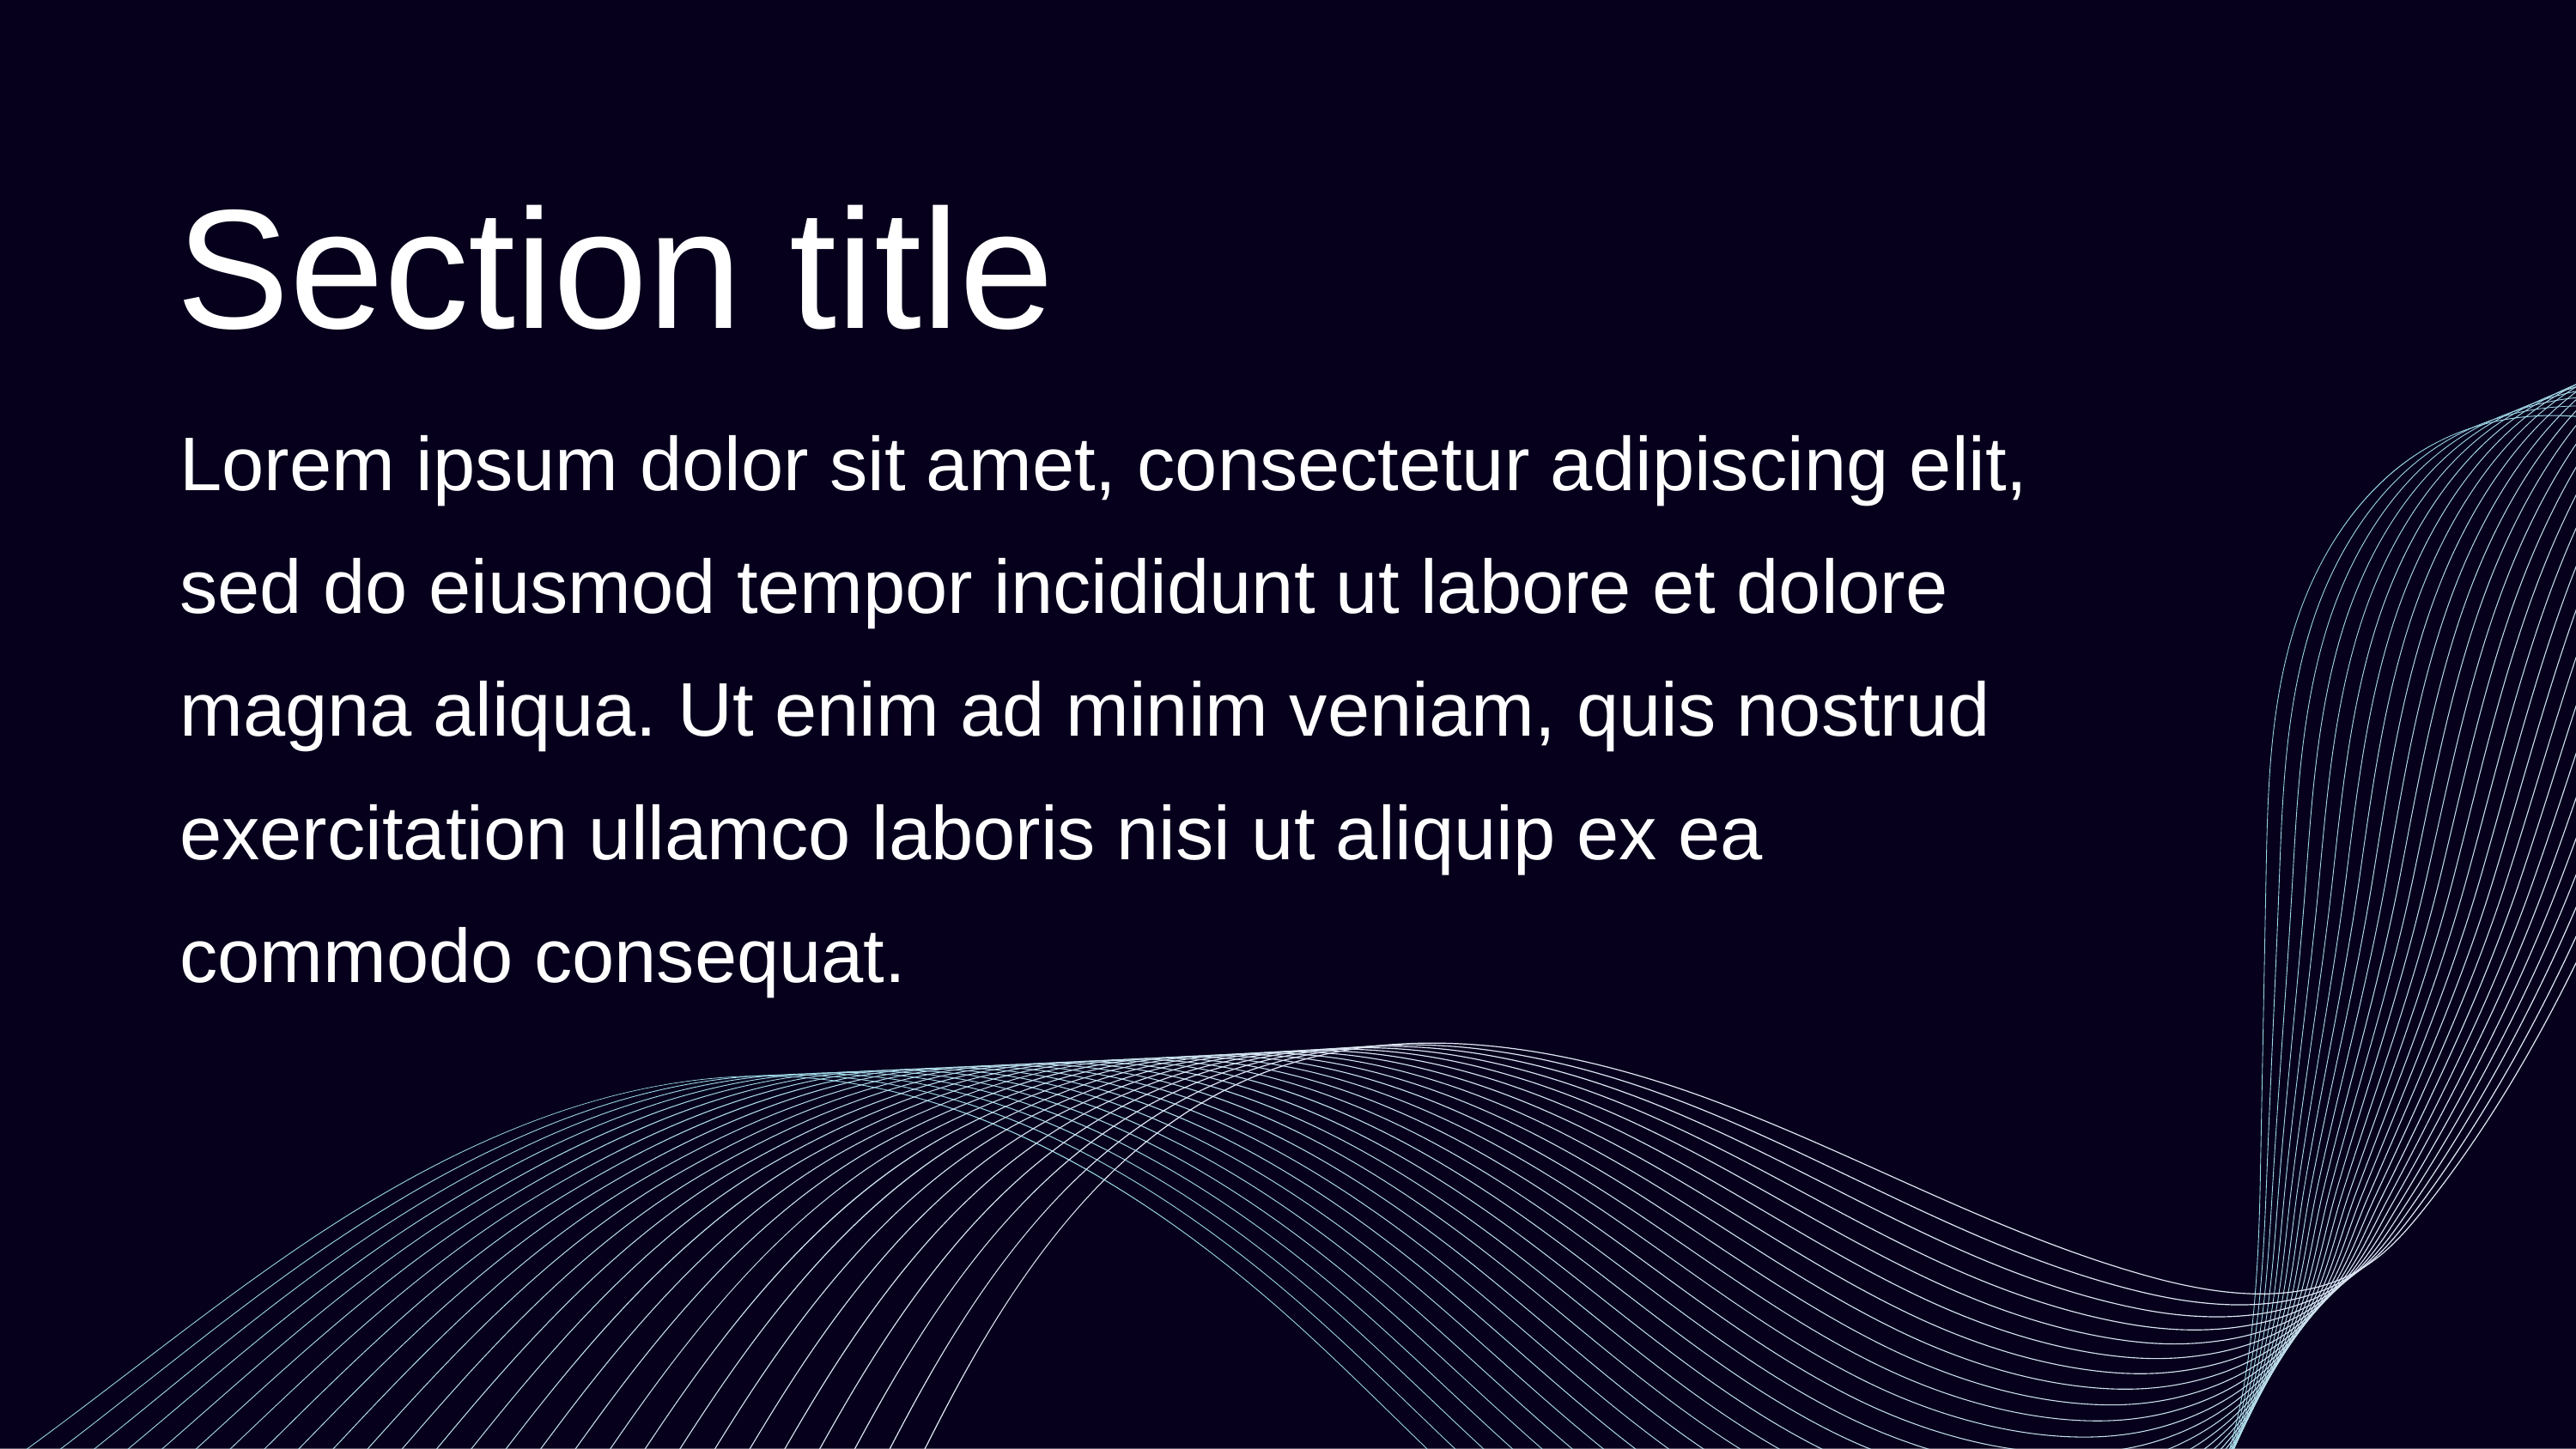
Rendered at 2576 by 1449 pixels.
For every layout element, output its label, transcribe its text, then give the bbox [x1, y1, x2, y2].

text_box Lorem ipsum dolor sit amet, consectetur adipiscing elit, sed do eiusmod tempor incididunt ut labore et dolore magna aliqua. Ut enim ad minim veniam, quis nostrud exercitation ullamco laboris nisi ut aliquip ex ea commodo consequat. [178, 380, 2087, 998]
title Section title [174, 156, 2098, 365]
